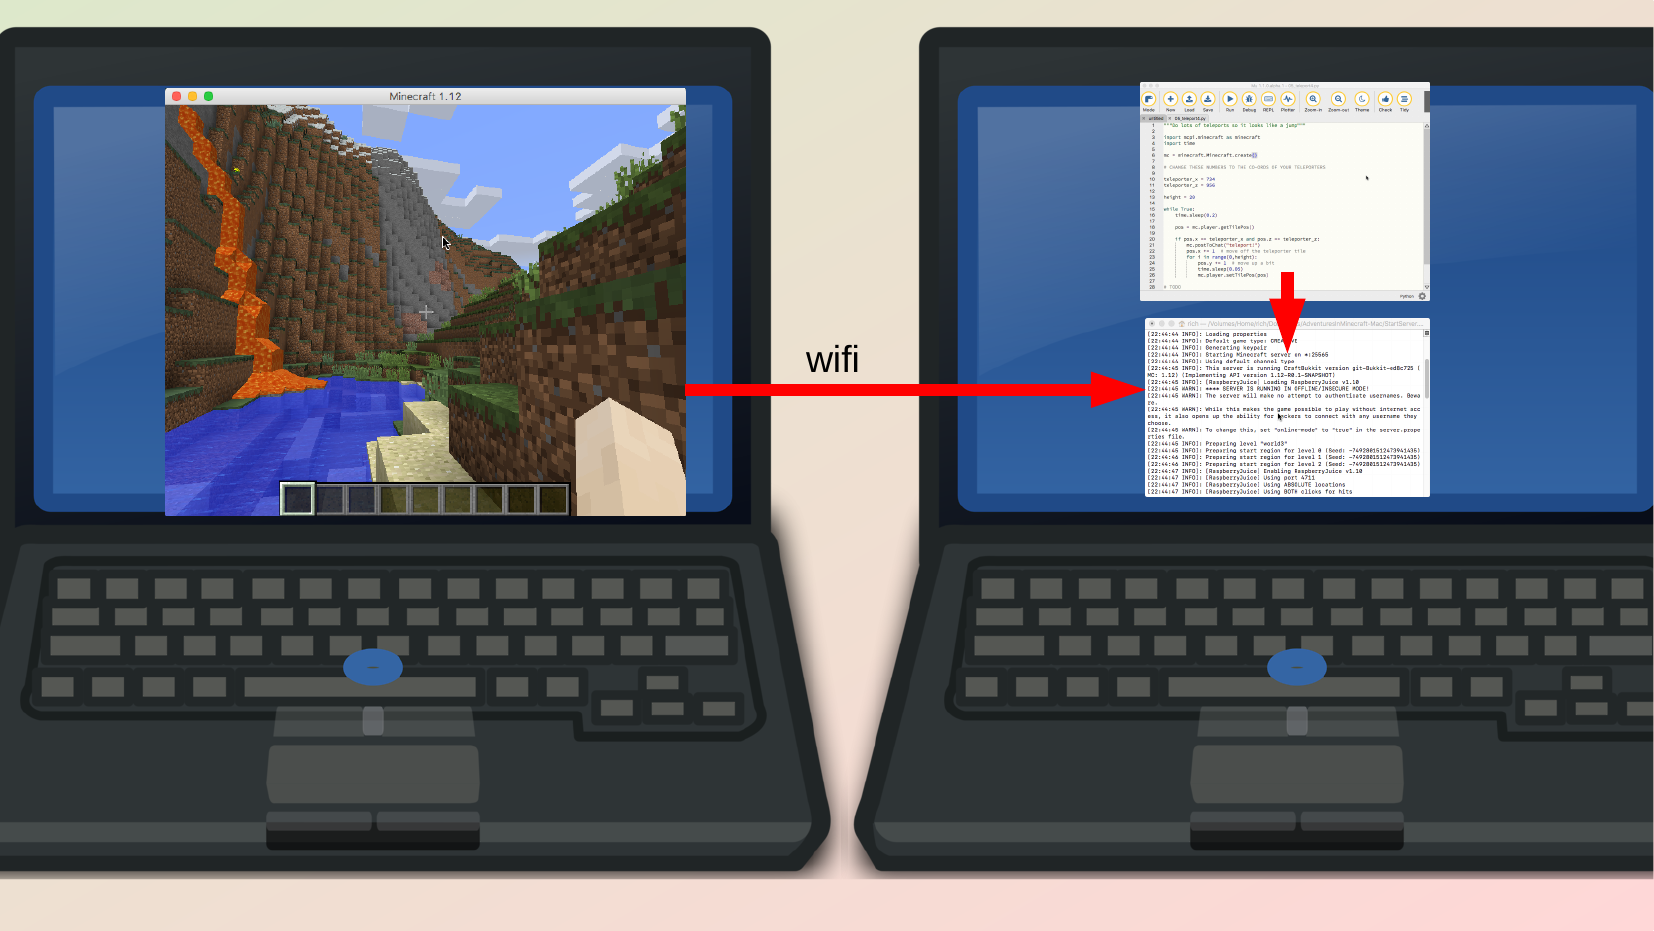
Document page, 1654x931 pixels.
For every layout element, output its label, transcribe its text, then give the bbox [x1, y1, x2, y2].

text_box wifi [791, 330, 898, 388]
picture [0, 0, 1654, 919]
